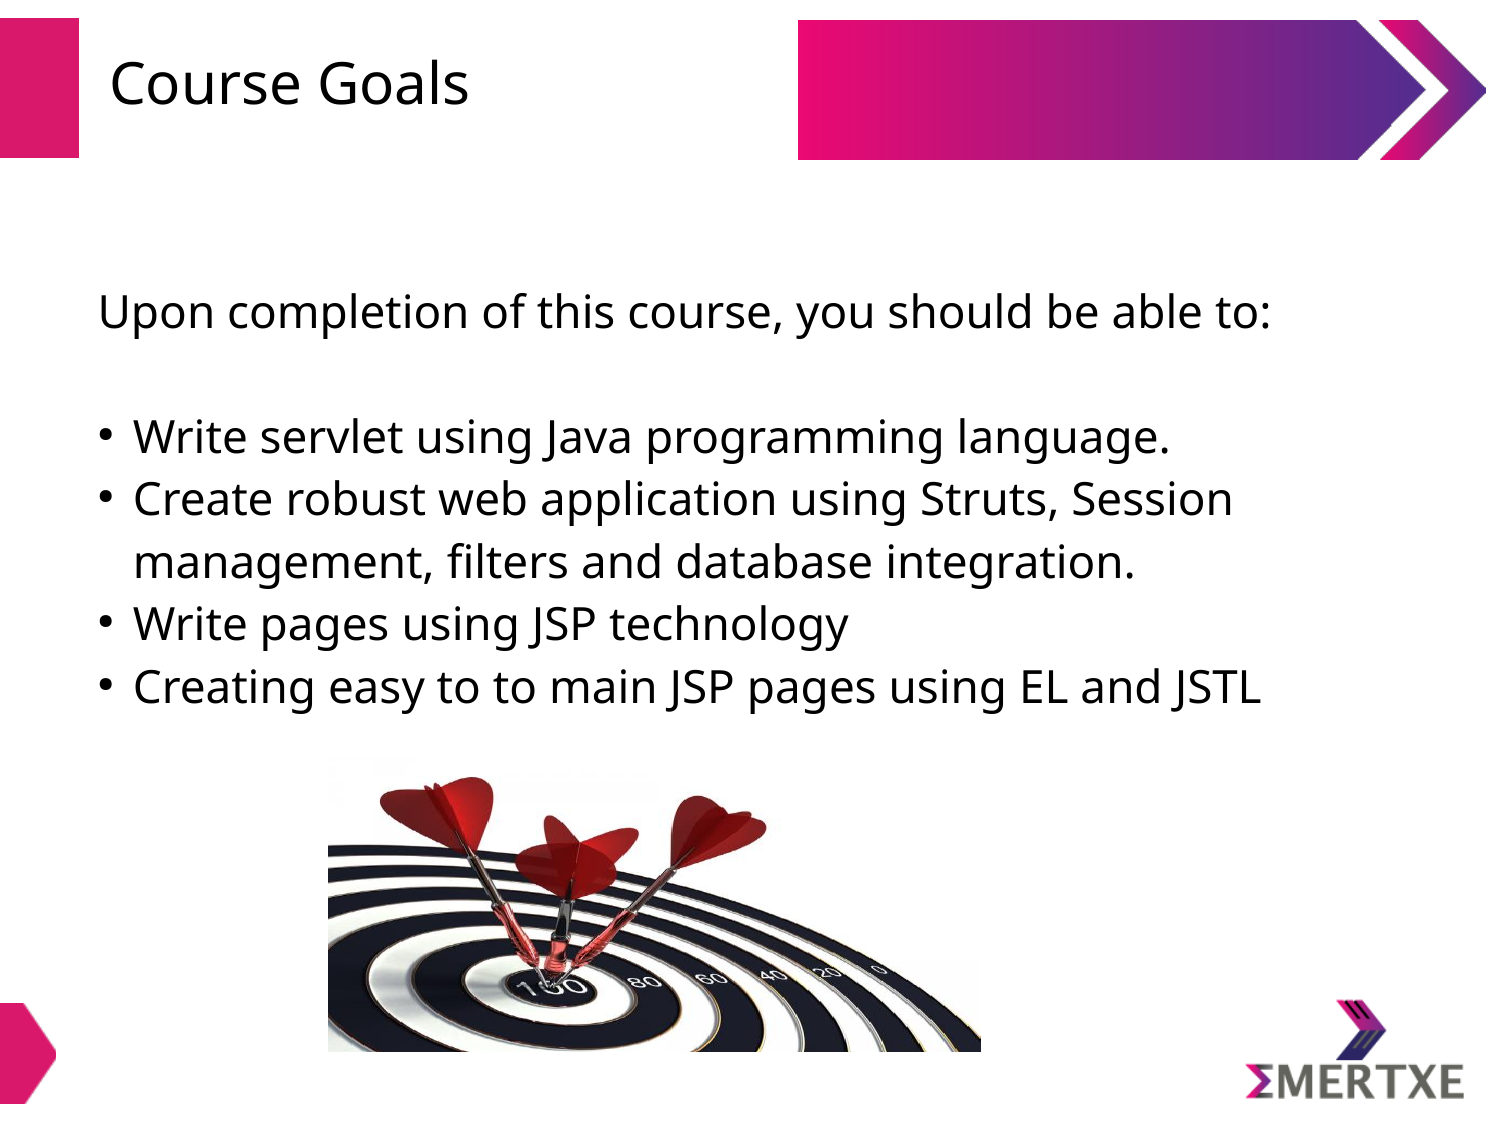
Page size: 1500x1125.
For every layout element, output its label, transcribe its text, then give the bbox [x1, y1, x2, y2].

picture [328, 755, 981, 1052]
text_box Upon completion of this course, you should be able to: Write servlet using Java programming language. Create robust web application using Struts, Session management, filters and database integration. Write pages using JSP technology Creating easy to to main JSP pages using EL and JSTL [82, 271, 1371, 871]
picture [798, 20, 1486, 160]
picture [1245, 996, 1465, 1099]
text_box Course Goals [94, 35, 768, 119]
